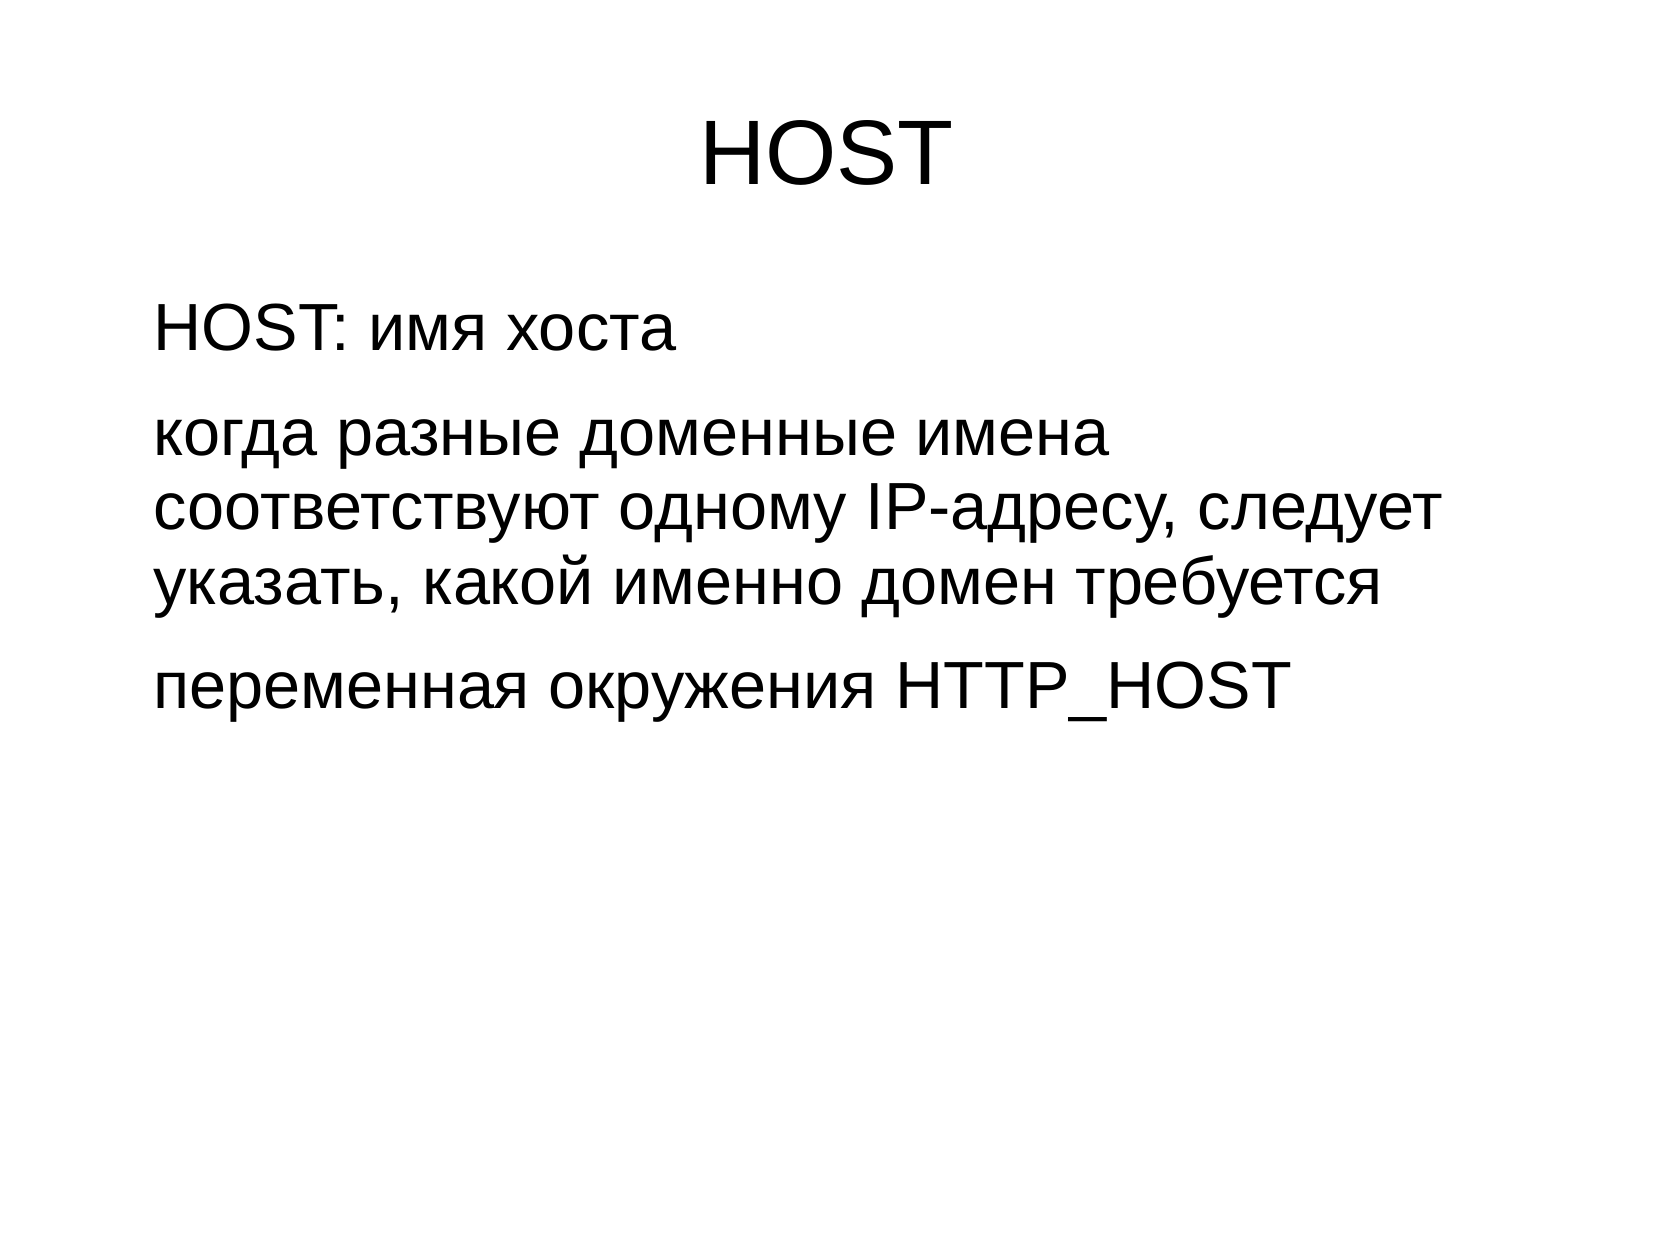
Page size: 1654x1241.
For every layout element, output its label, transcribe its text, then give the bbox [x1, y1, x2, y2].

list HOST: имя хоста когда разные доменные имена соответствуют одному IP-адресу, следует указать, какой именно домен требуется переменная окружения HTTP_HOST [82, 290, 1571, 1109]
title HOST [82, 49, 1571, 257]
